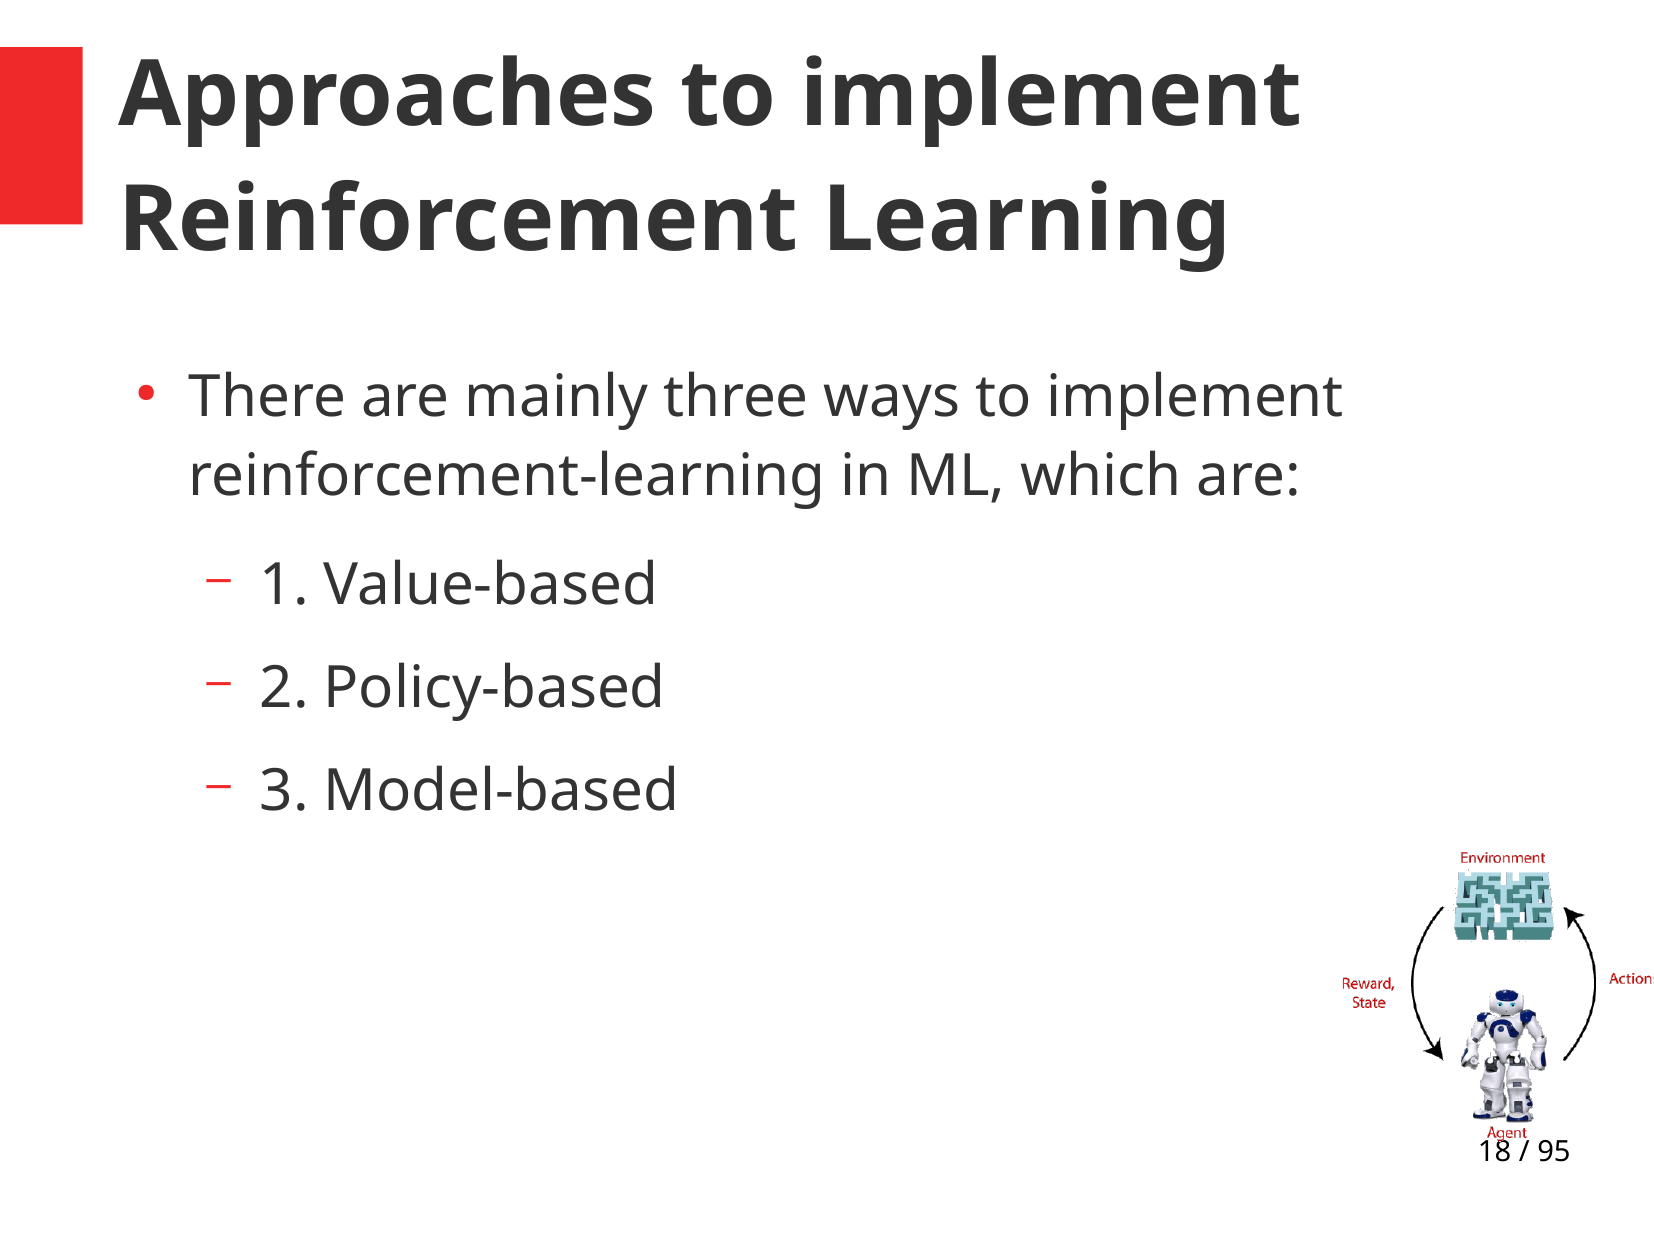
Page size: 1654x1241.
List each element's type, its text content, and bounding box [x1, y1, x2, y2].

title Approaches to implement Reinforcement Learning [118, 28, 1571, 278]
picture [1334, 847, 1654, 1146]
list There are mainly three ways to implement reinforcement-learning in ML, which are: 1. Value-based 2. Policy-based 3. Model-based [118, 354, 1536, 1074]
